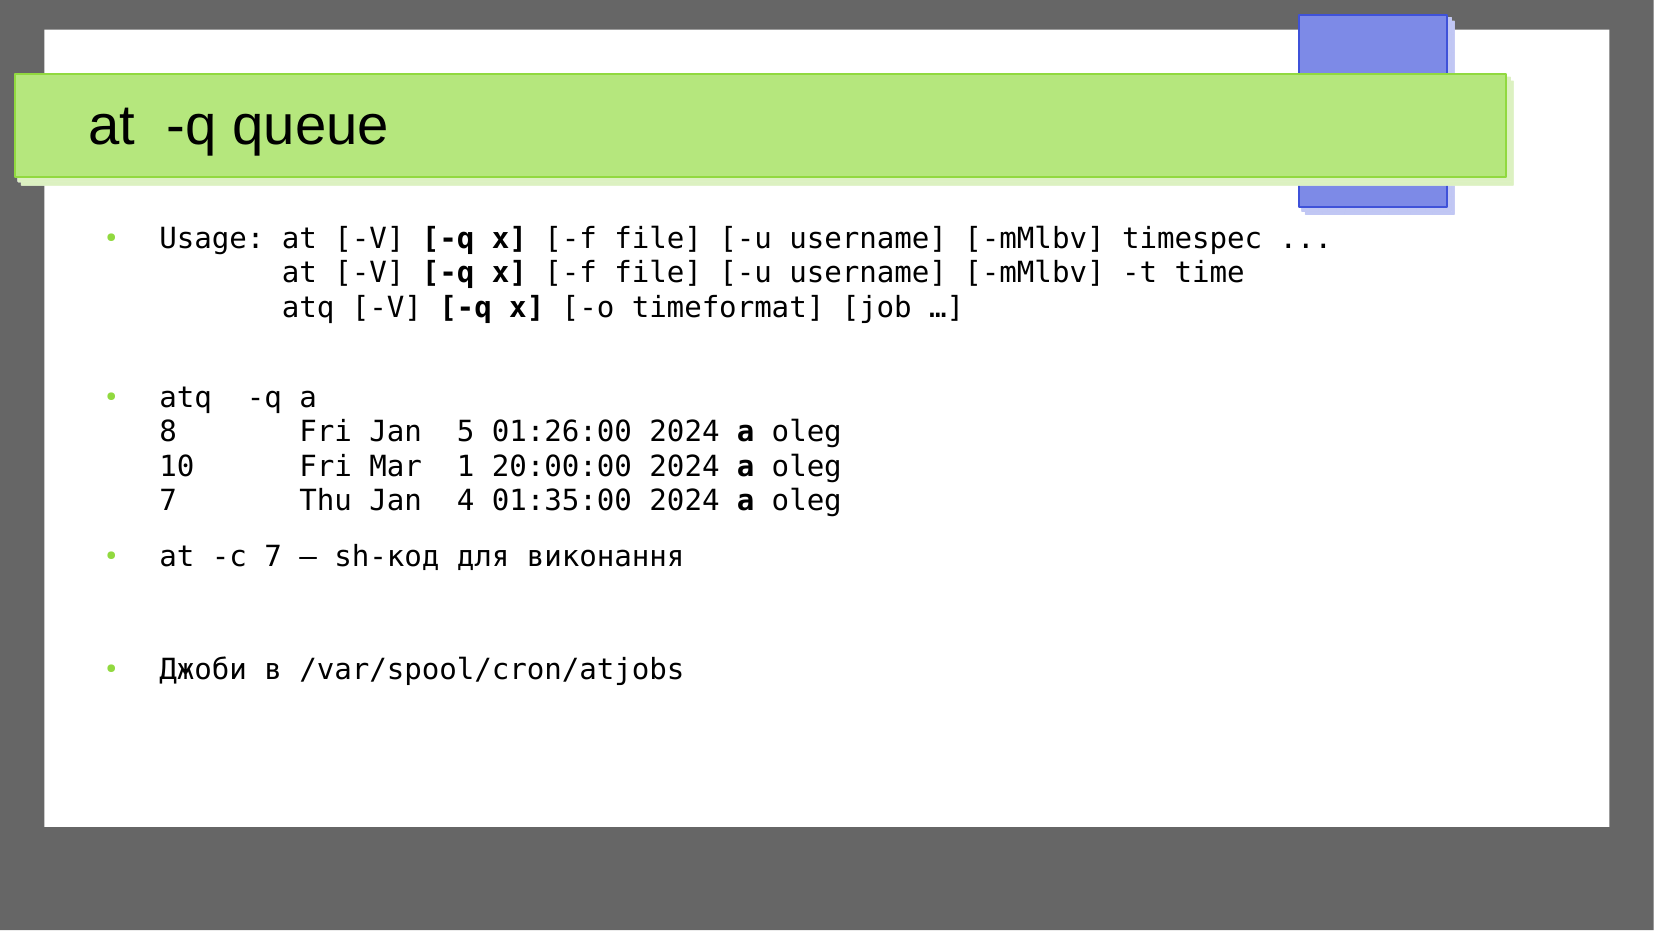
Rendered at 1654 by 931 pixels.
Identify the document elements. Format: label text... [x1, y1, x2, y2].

list Usage: at [-V] [-q x] [-f file] [-u username] [-mMlbv] timespec ... at [-V] [-q x] [-f file] [-u username] [-mMlbv] -t time atq [-V] [-q x] [-o timeformat] [job …] atq -q a 8 Fri Jan 5 01:26:00 2024 a oleg 10 Fri Mar 1 20:00:00 2024 a oleg 7 Thu Jan 4 01:35:00 2024 a oleg at -c 7 – sh-код для виконання Джоби в /var/spool/cron/atjobs [88, 221, 1538, 813]
title at -q queue [88, 73, 1506, 178]
